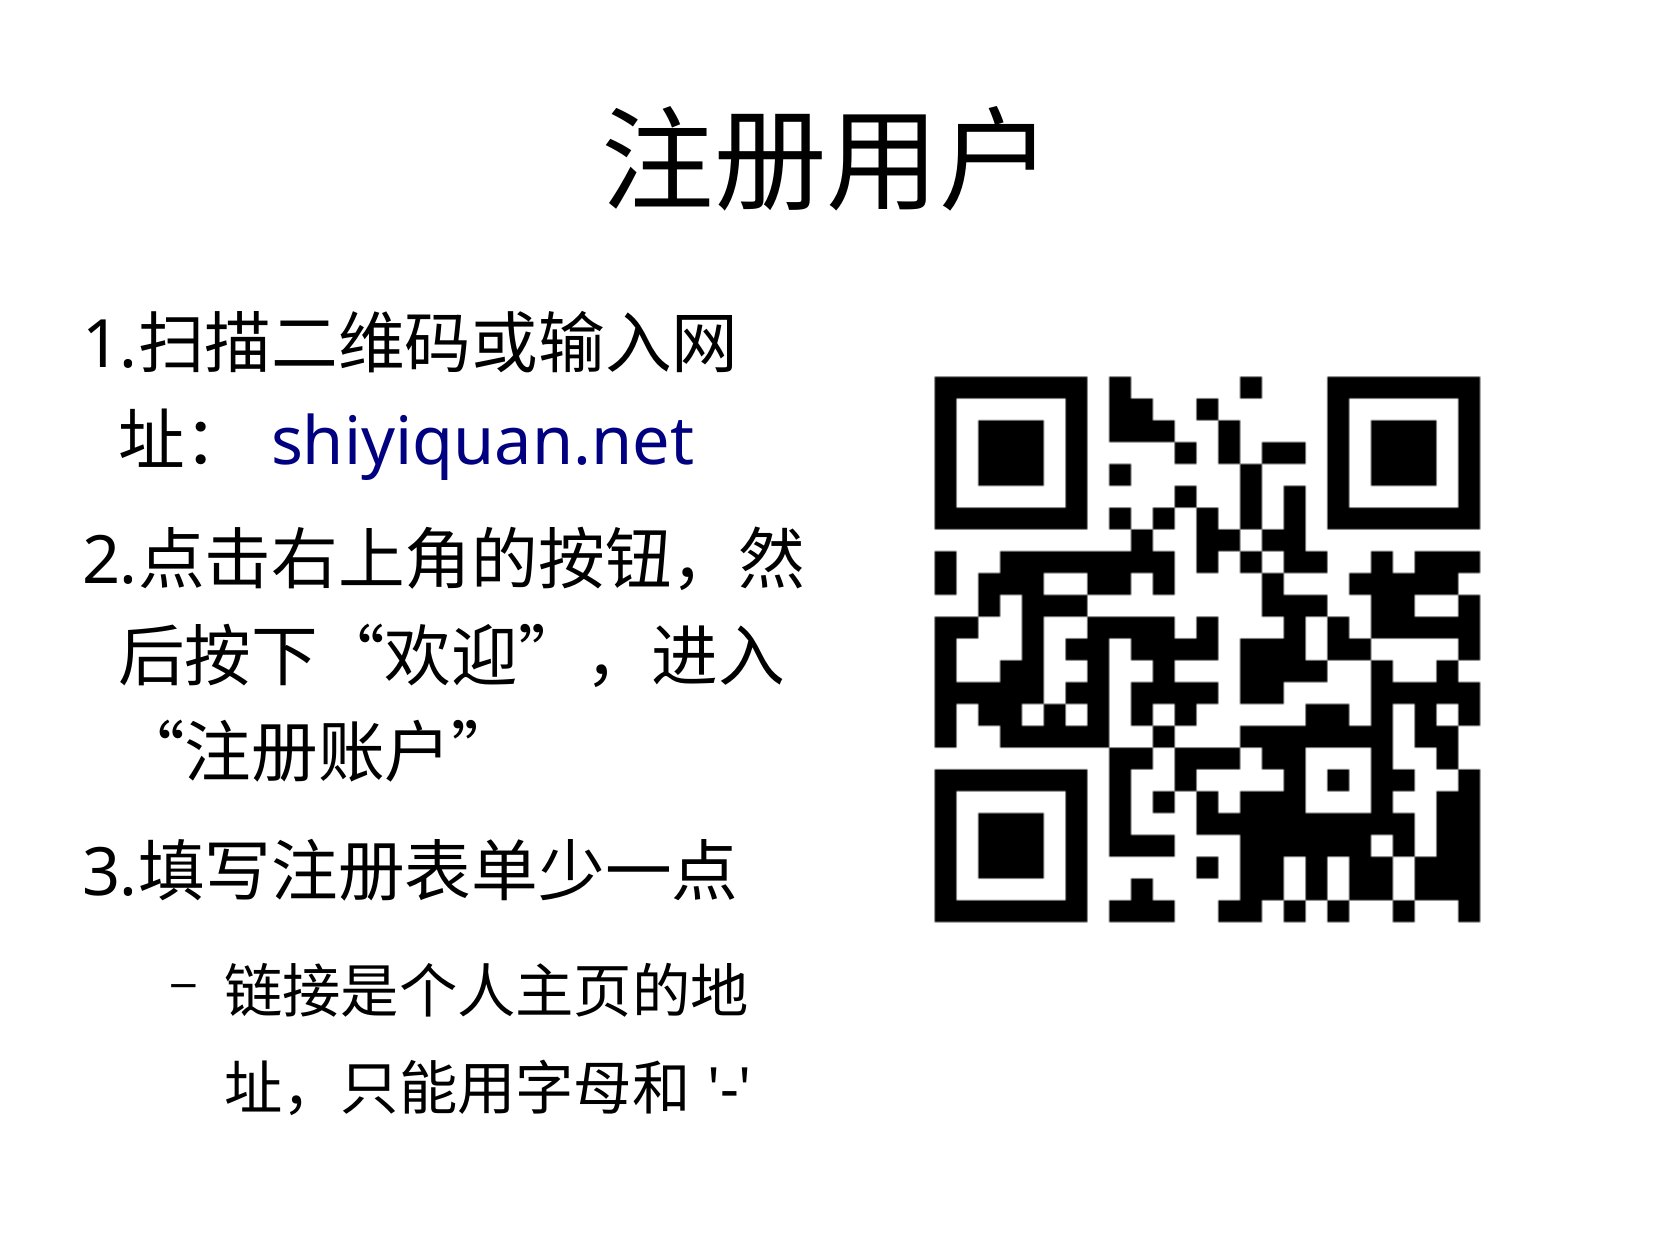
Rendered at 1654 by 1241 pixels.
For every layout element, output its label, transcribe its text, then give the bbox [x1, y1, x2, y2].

title 注册用户 [82, 49, 1571, 257]
picture [848, 290, 1568, 1010]
list 扫描二维码或输入网址：shiyiquan.net 点击右上角的按钮，然后按下“欢迎”，进入“注册账户” 填写注册表单少一点 链接是个人主页的地址，只能用字母和'-' [82, 290, 809, 1241]
